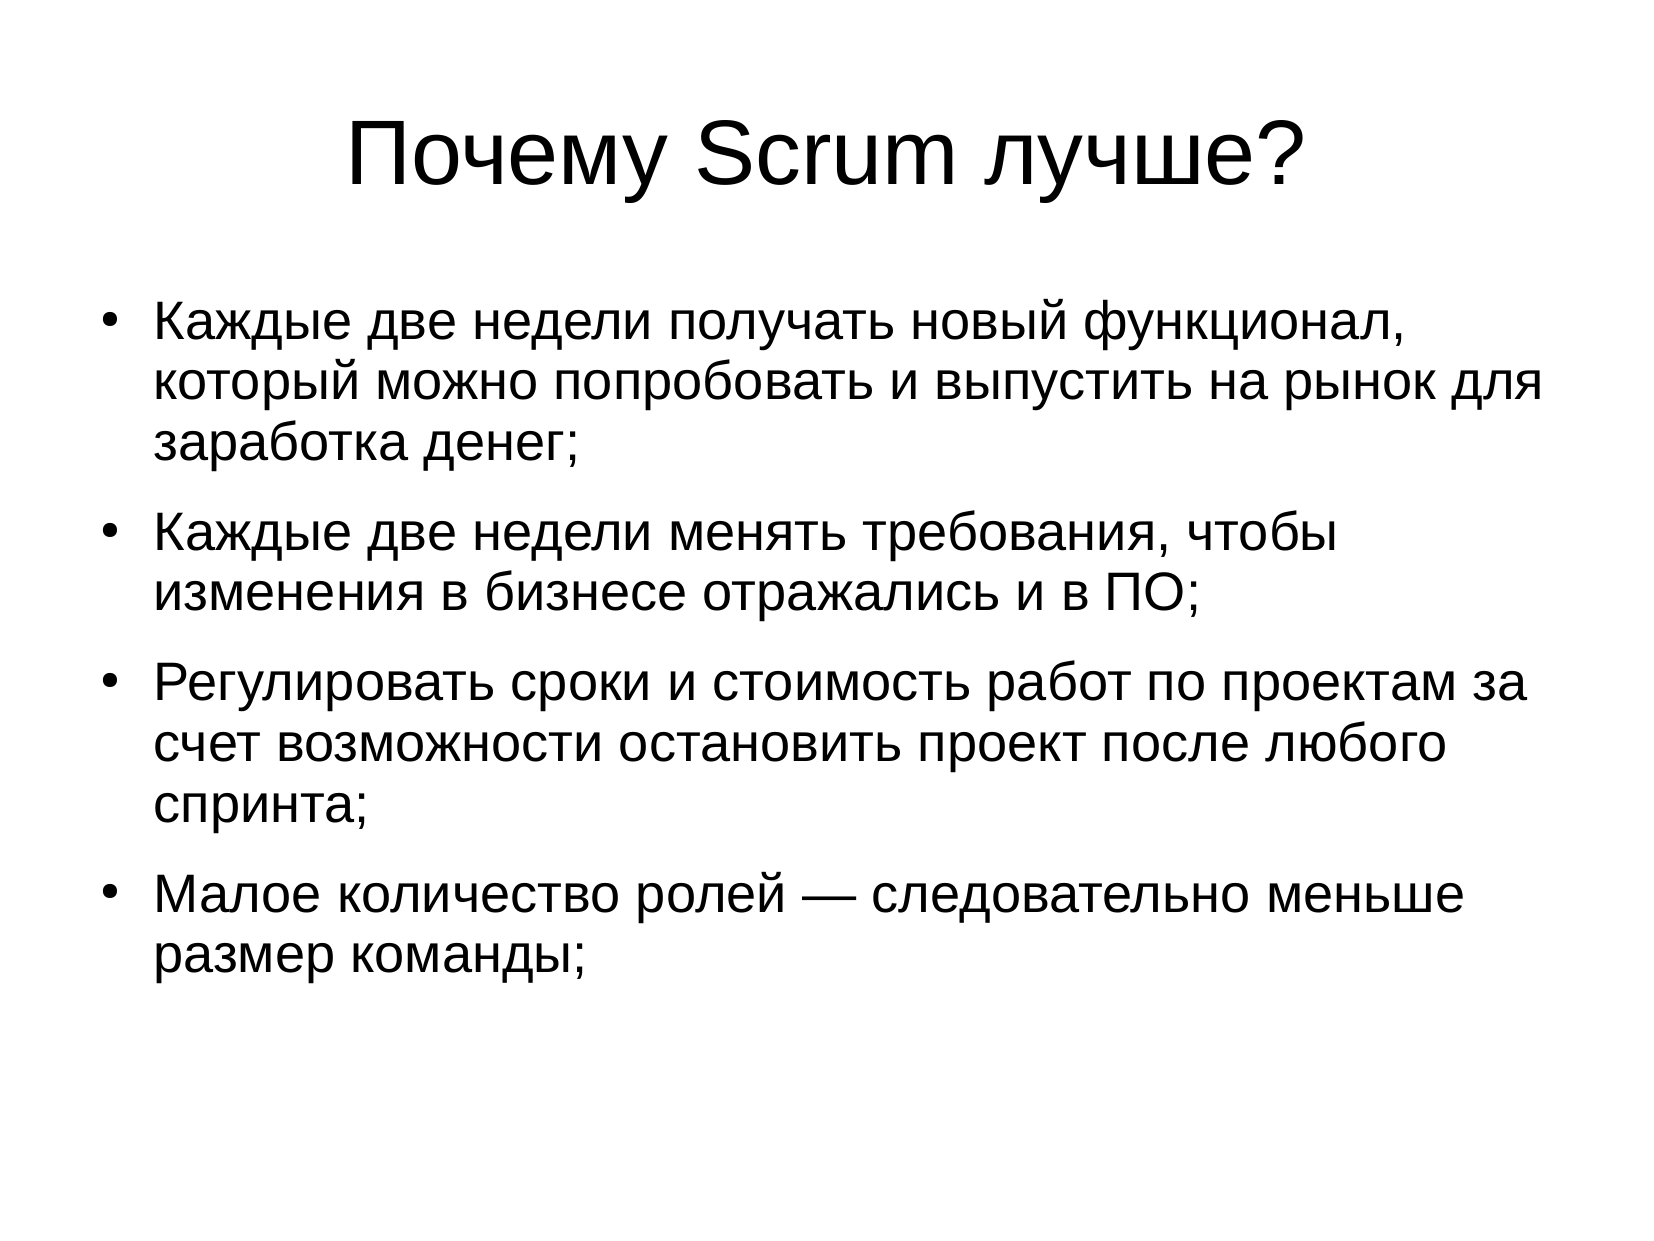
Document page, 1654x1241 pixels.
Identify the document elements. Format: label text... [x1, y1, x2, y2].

list Каждые две недели получать новый функционал, который можно попробовать и выпустить на рынок для заработка денег; Каждые две недели менять требования, чтобы изменения в бизнесе отражались и в ПО; Регулировать сроки и стоимость работ по проектам за счет возможности остановить проект после любого спринта; Малое количество ролей — следовательно меньше размер команды; [82, 290, 1571, 1010]
title Почему Scrum лучше? [82, 49, 1571, 257]
